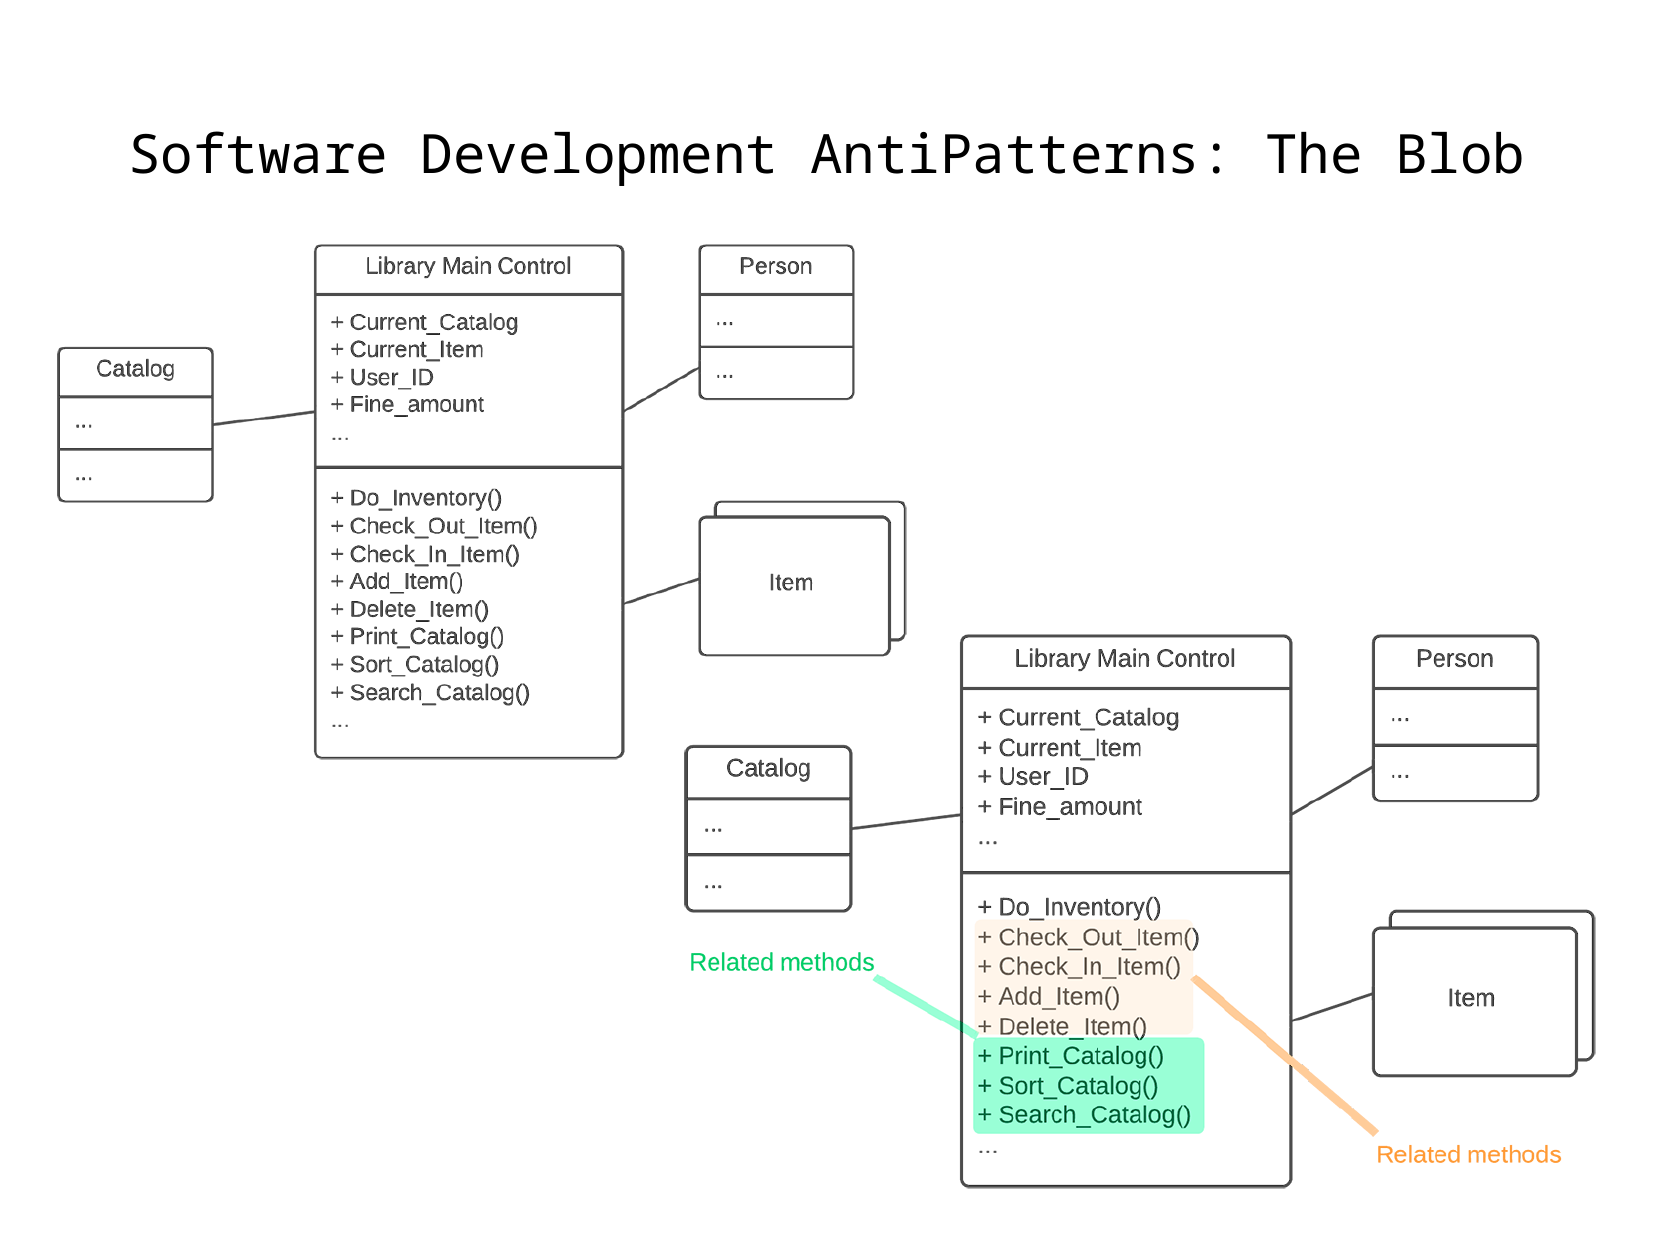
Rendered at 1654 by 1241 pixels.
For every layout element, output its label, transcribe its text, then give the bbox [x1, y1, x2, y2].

title Software Development AntiPatterns: The Blob [82, 49, 1571, 257]
picture [7, 194, 1648, 1241]
